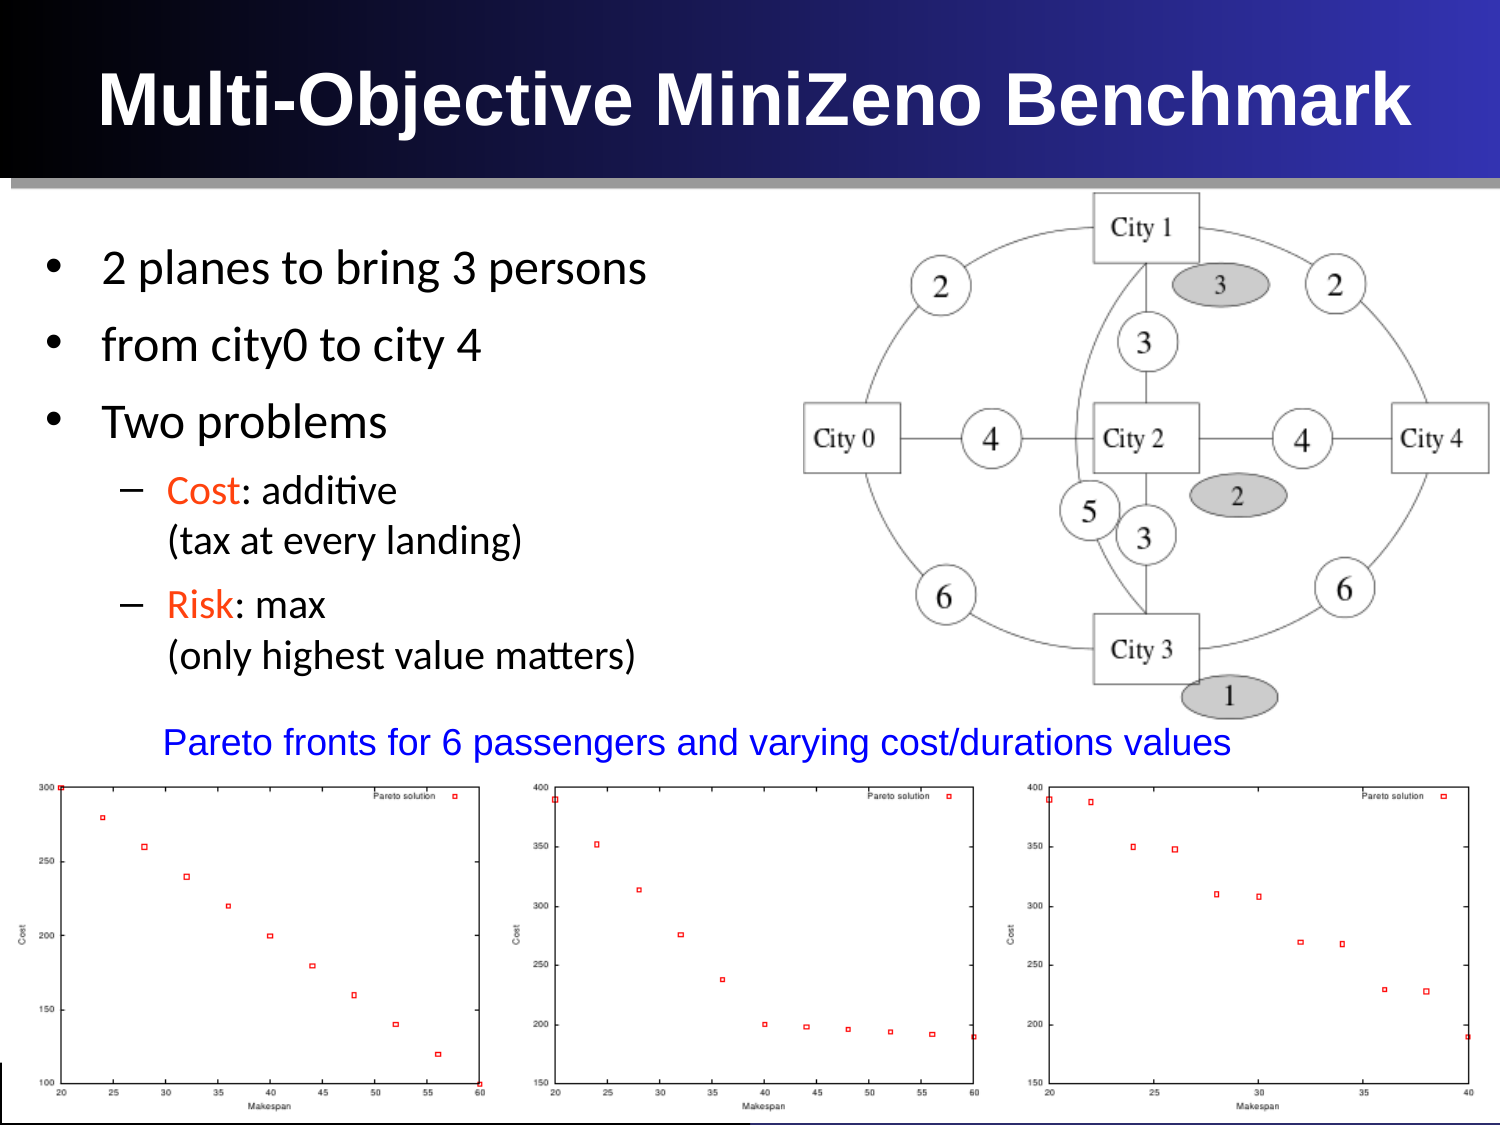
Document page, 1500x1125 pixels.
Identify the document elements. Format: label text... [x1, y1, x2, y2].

list 2 planes to bring 3 persons from city0 to city 4 Two problems Cost: additive (tax at every landing) Risk: max (only highest value matters) [30, 227, 803, 743]
picture [803, 191, 1493, 726]
text_box Pareto fronts for 6 passengers and varying cost/durations values [147, 710, 1442, 771]
picture [2, 743, 1500, 1123]
text_box Multi-Objective MiniZeno Benchmark [82, 43, 1492, 148]
